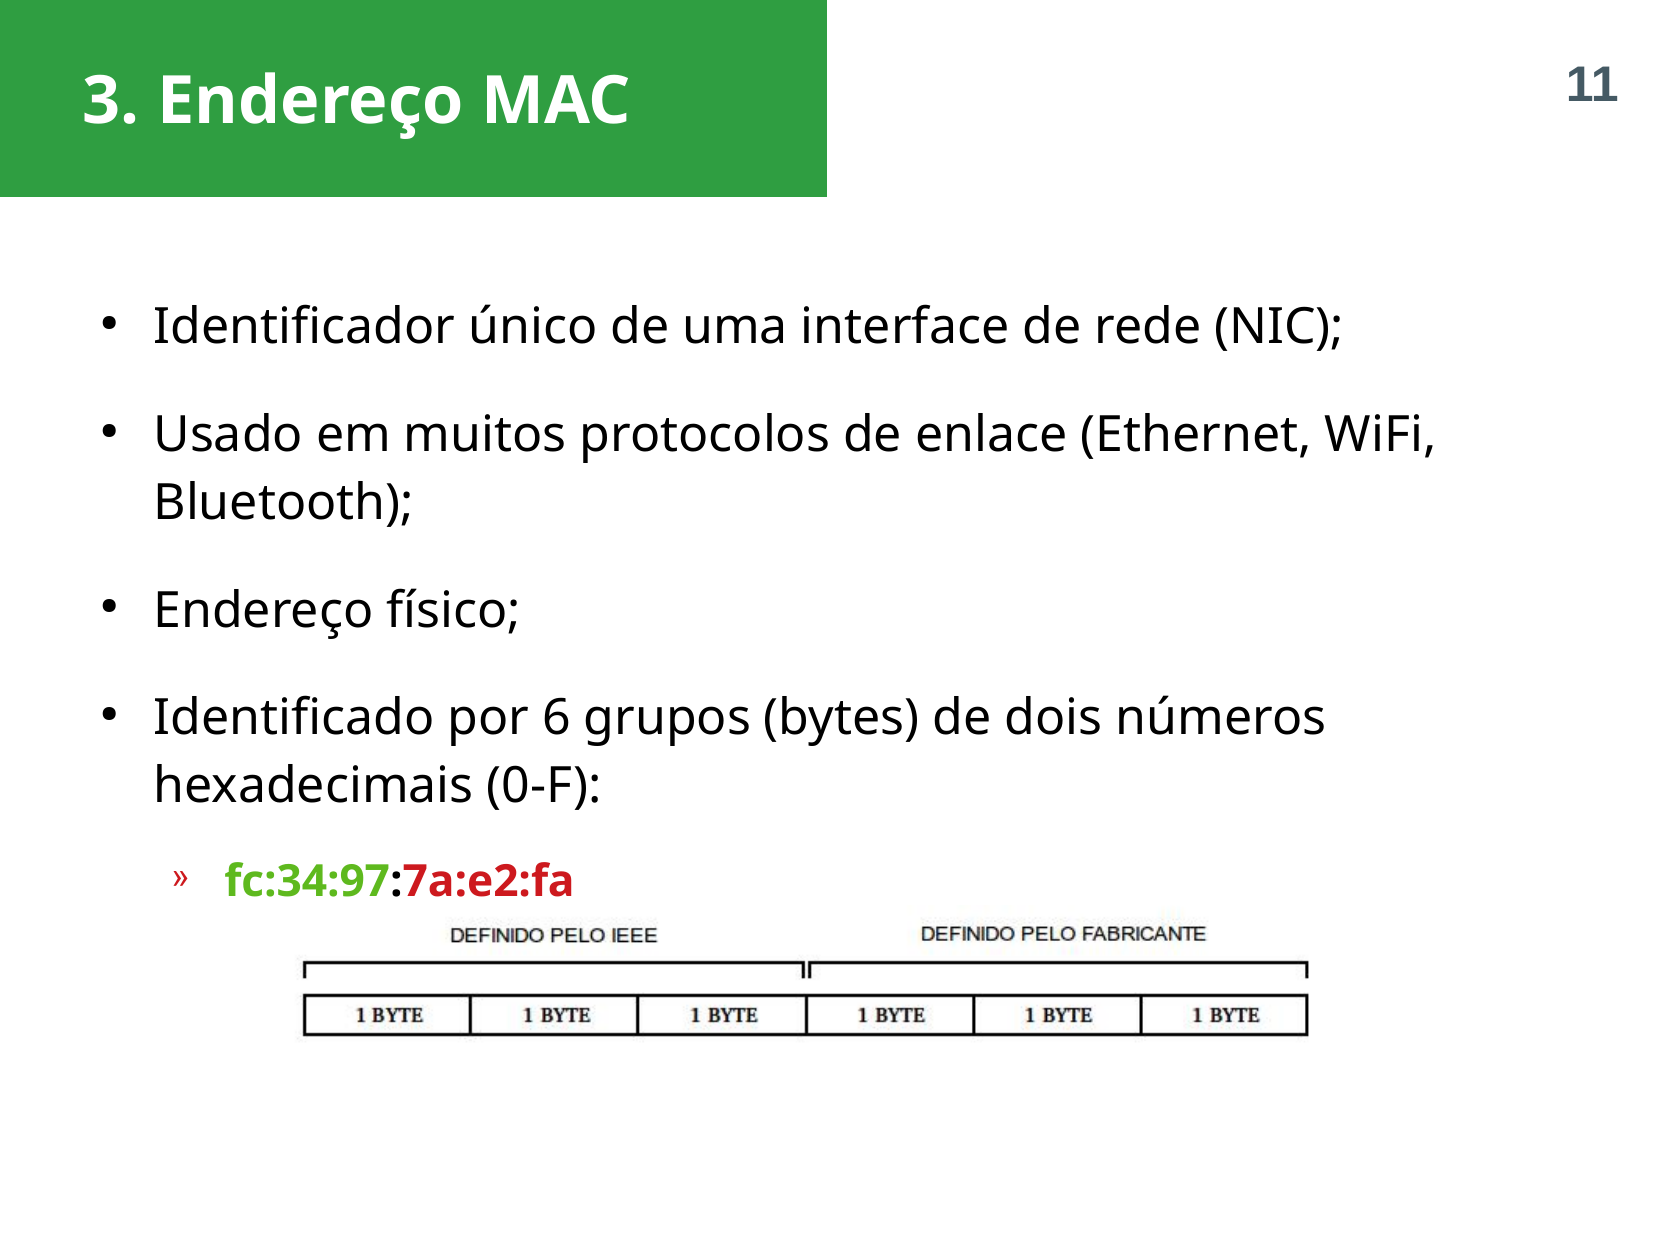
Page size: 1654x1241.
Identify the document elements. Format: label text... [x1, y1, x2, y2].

picture [283, 905, 1329, 1063]
title 3. Endereço MAC [82, 0, 1152, 202]
list Identificador único de uma interface de rede (NIC); Usado em muitos protocolos de enlace (Ethernet, WiFi, Bluetooth); Endereço físico; Identificado por 6 grupos (bytes) de dois números hexadecimais (0-F): fc:34:97:7a:e2:fa [82, 290, 1571, 1182]
